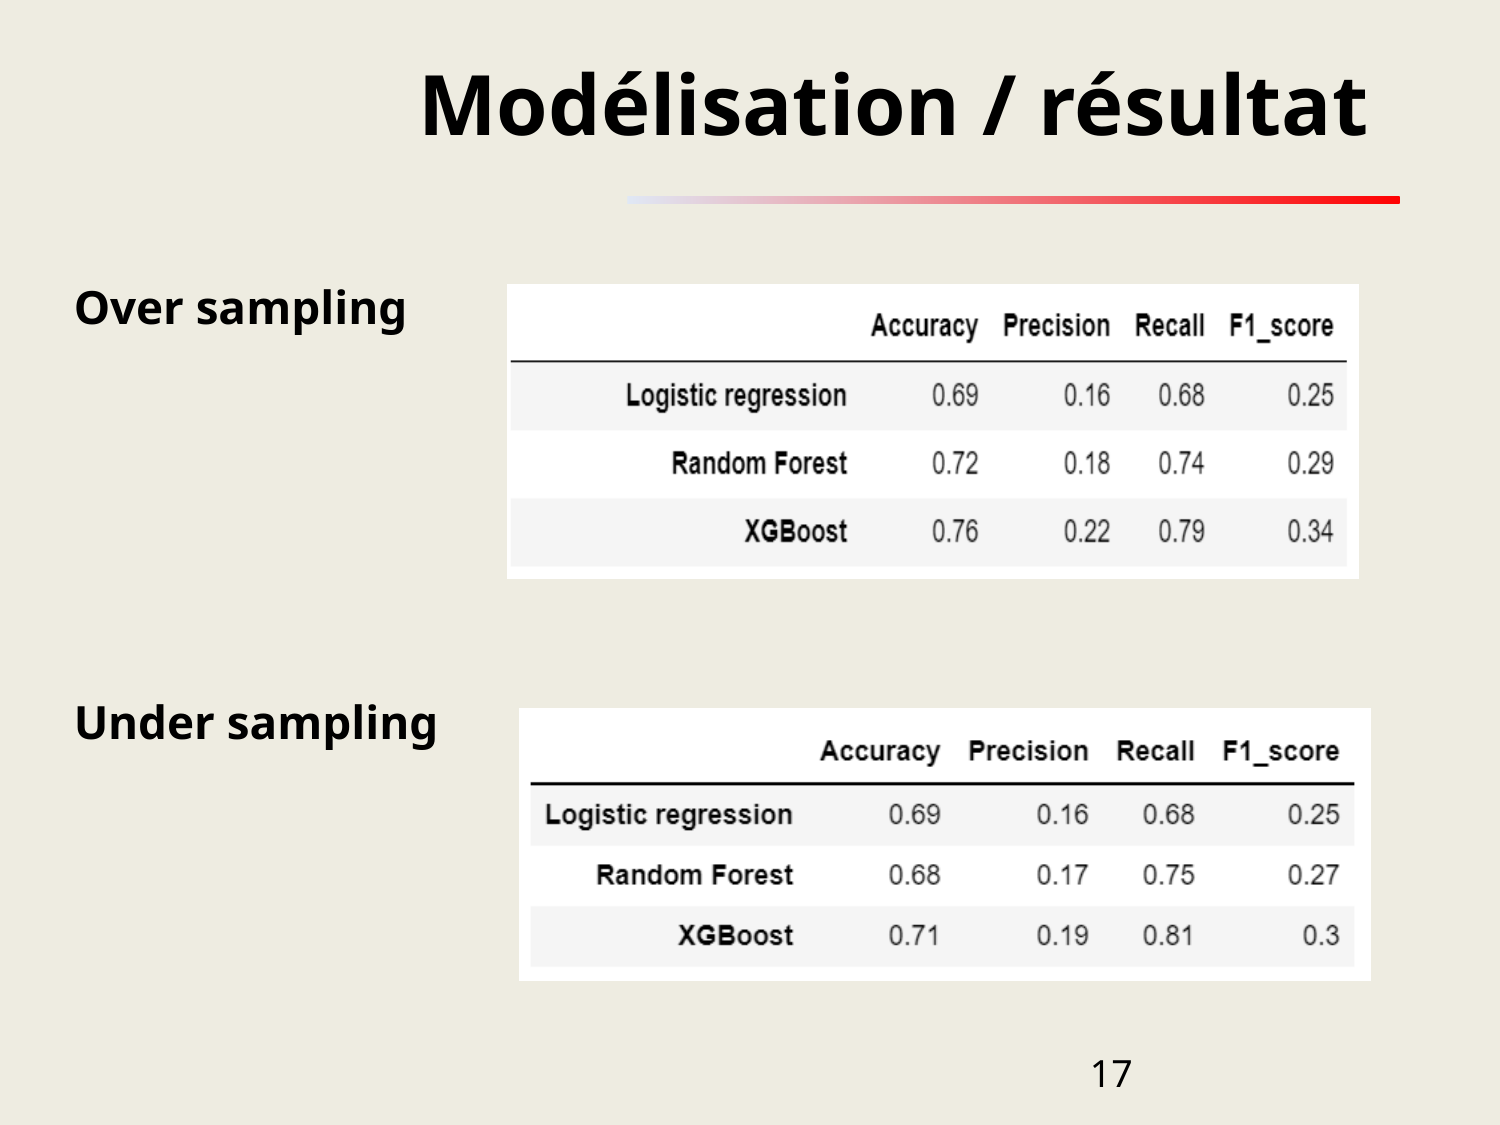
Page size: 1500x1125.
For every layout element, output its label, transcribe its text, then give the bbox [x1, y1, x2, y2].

title Modélisation / résultat [177, 45, 1406, 220]
text_box Under sampling [59, 686, 721, 756]
picture [507, 284, 1359, 579]
picture [519, 708, 1371, 981]
text_box Over sampling [59, 271, 721, 342]
slide_number <numéro> [1074, 1042, 1425, 1103]
text_box [627, 196, 1400, 204]
